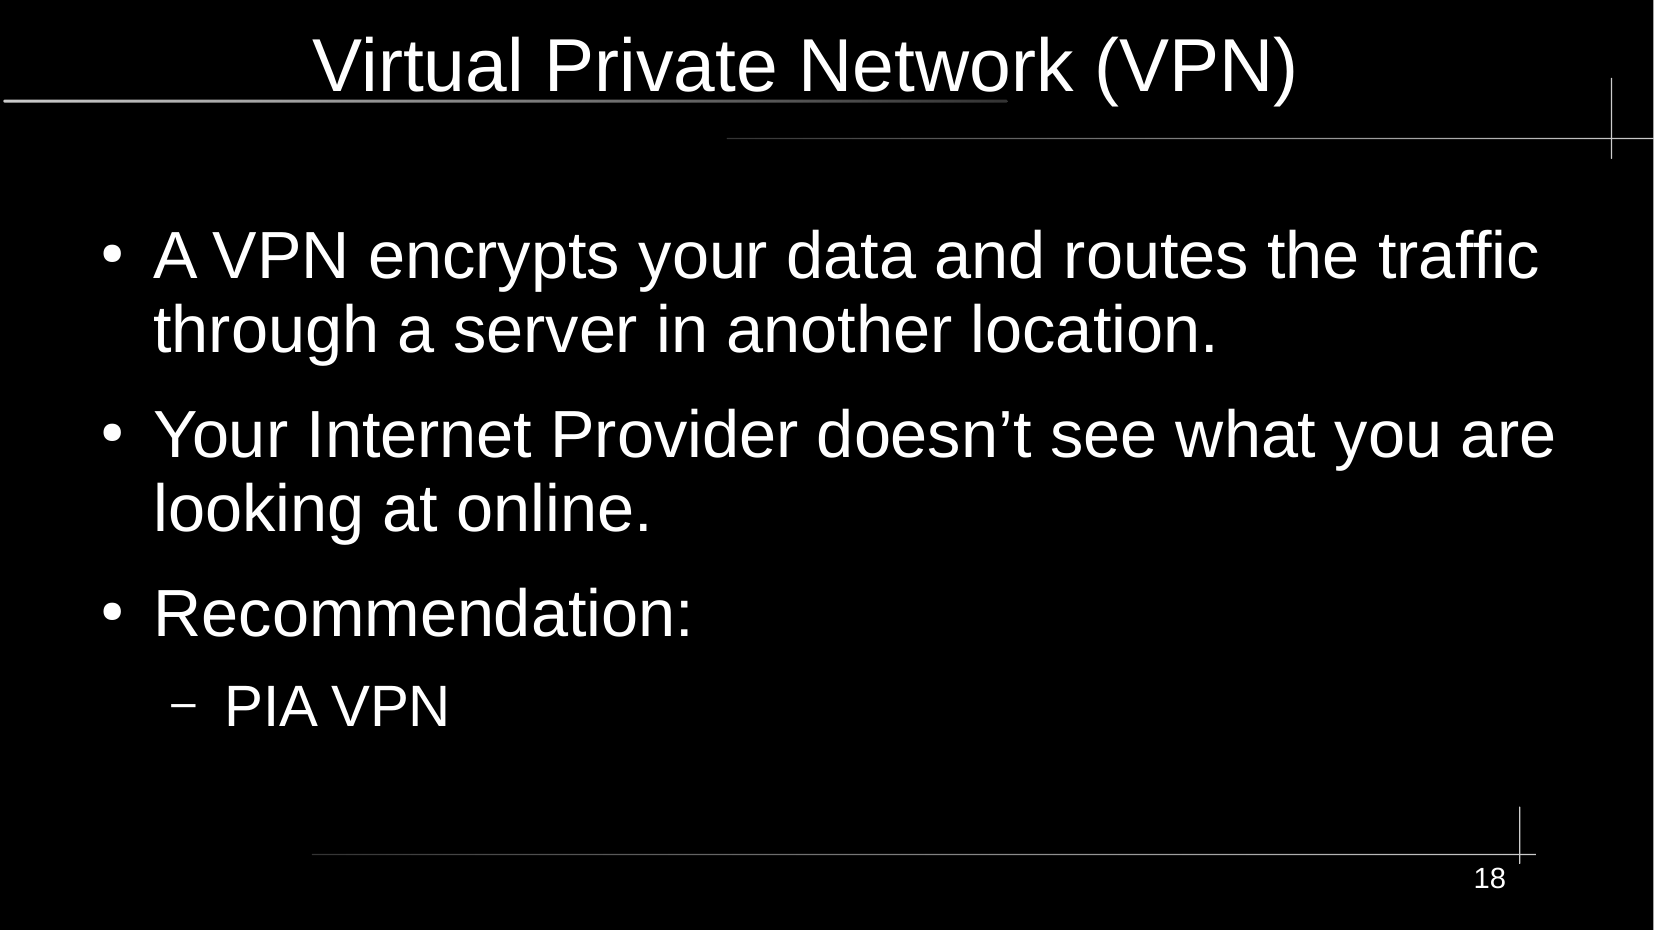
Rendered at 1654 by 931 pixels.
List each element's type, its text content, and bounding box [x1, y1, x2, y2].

list A VPN encrypts your data and routes the traffic through a server in another location. Your Internet Provider doesn’t see what you are looking at online. Recommendation: PIA VPN [82, 217, 1571, 758]
title Virtual Private Network (VPN) [23, 9, 1589, 121]
